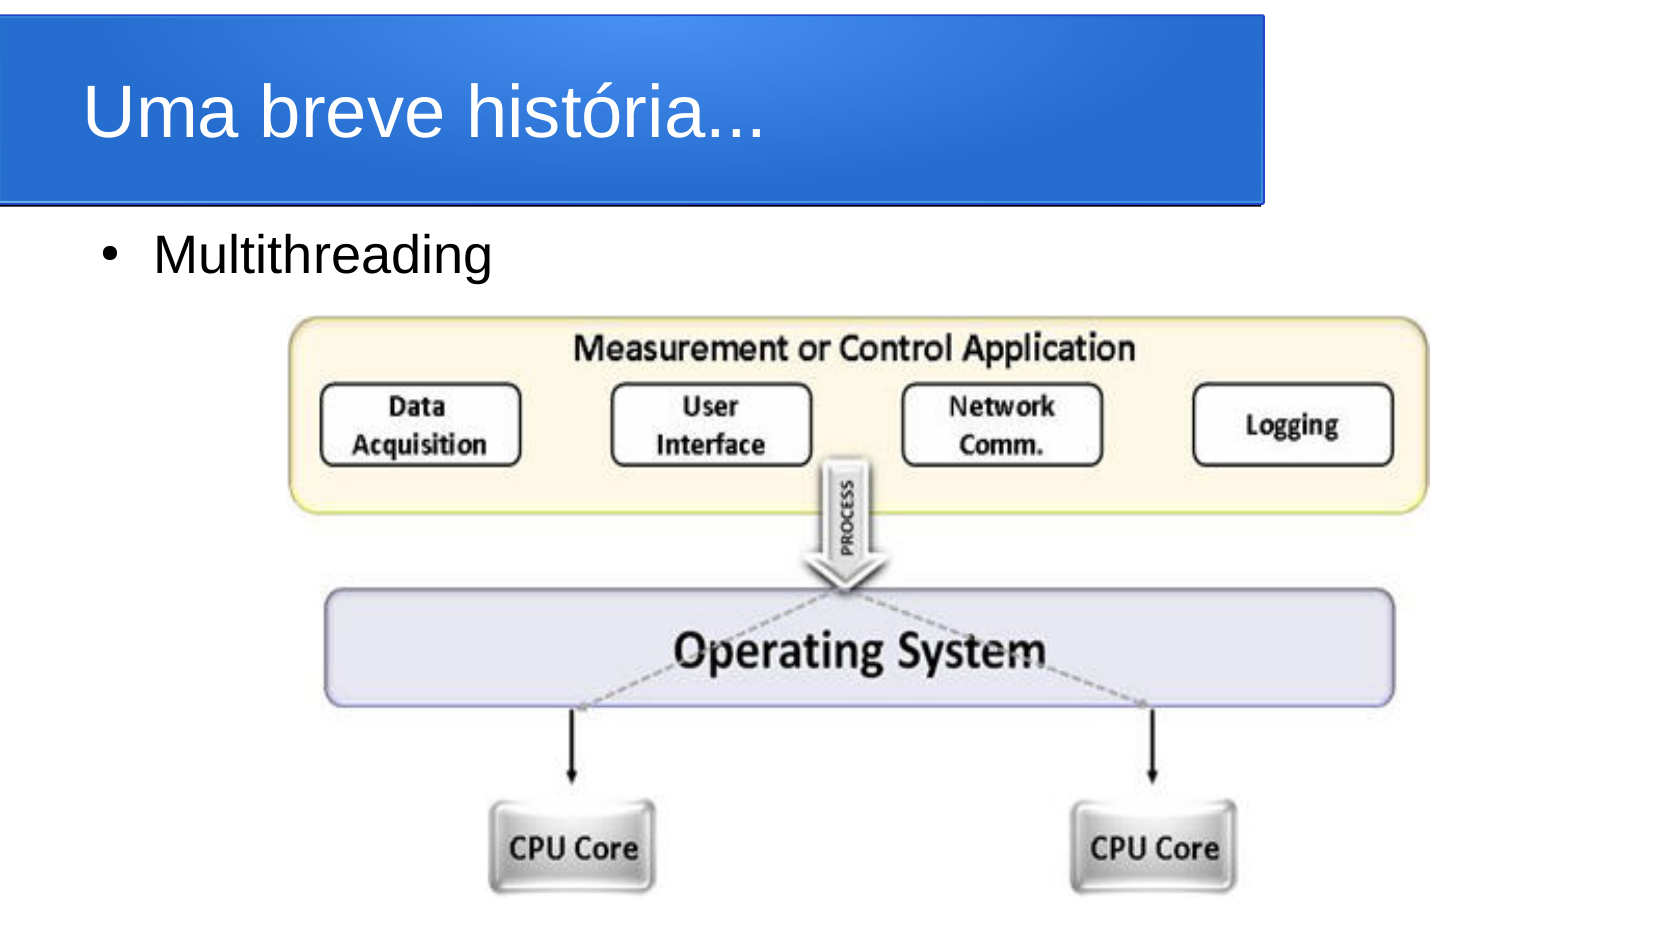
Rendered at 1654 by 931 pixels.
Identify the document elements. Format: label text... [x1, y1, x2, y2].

title Uma breve história... [82, 35, 1235, 189]
list Multithreading [82, 224, 1571, 764]
picture [287, 315, 1430, 898]
